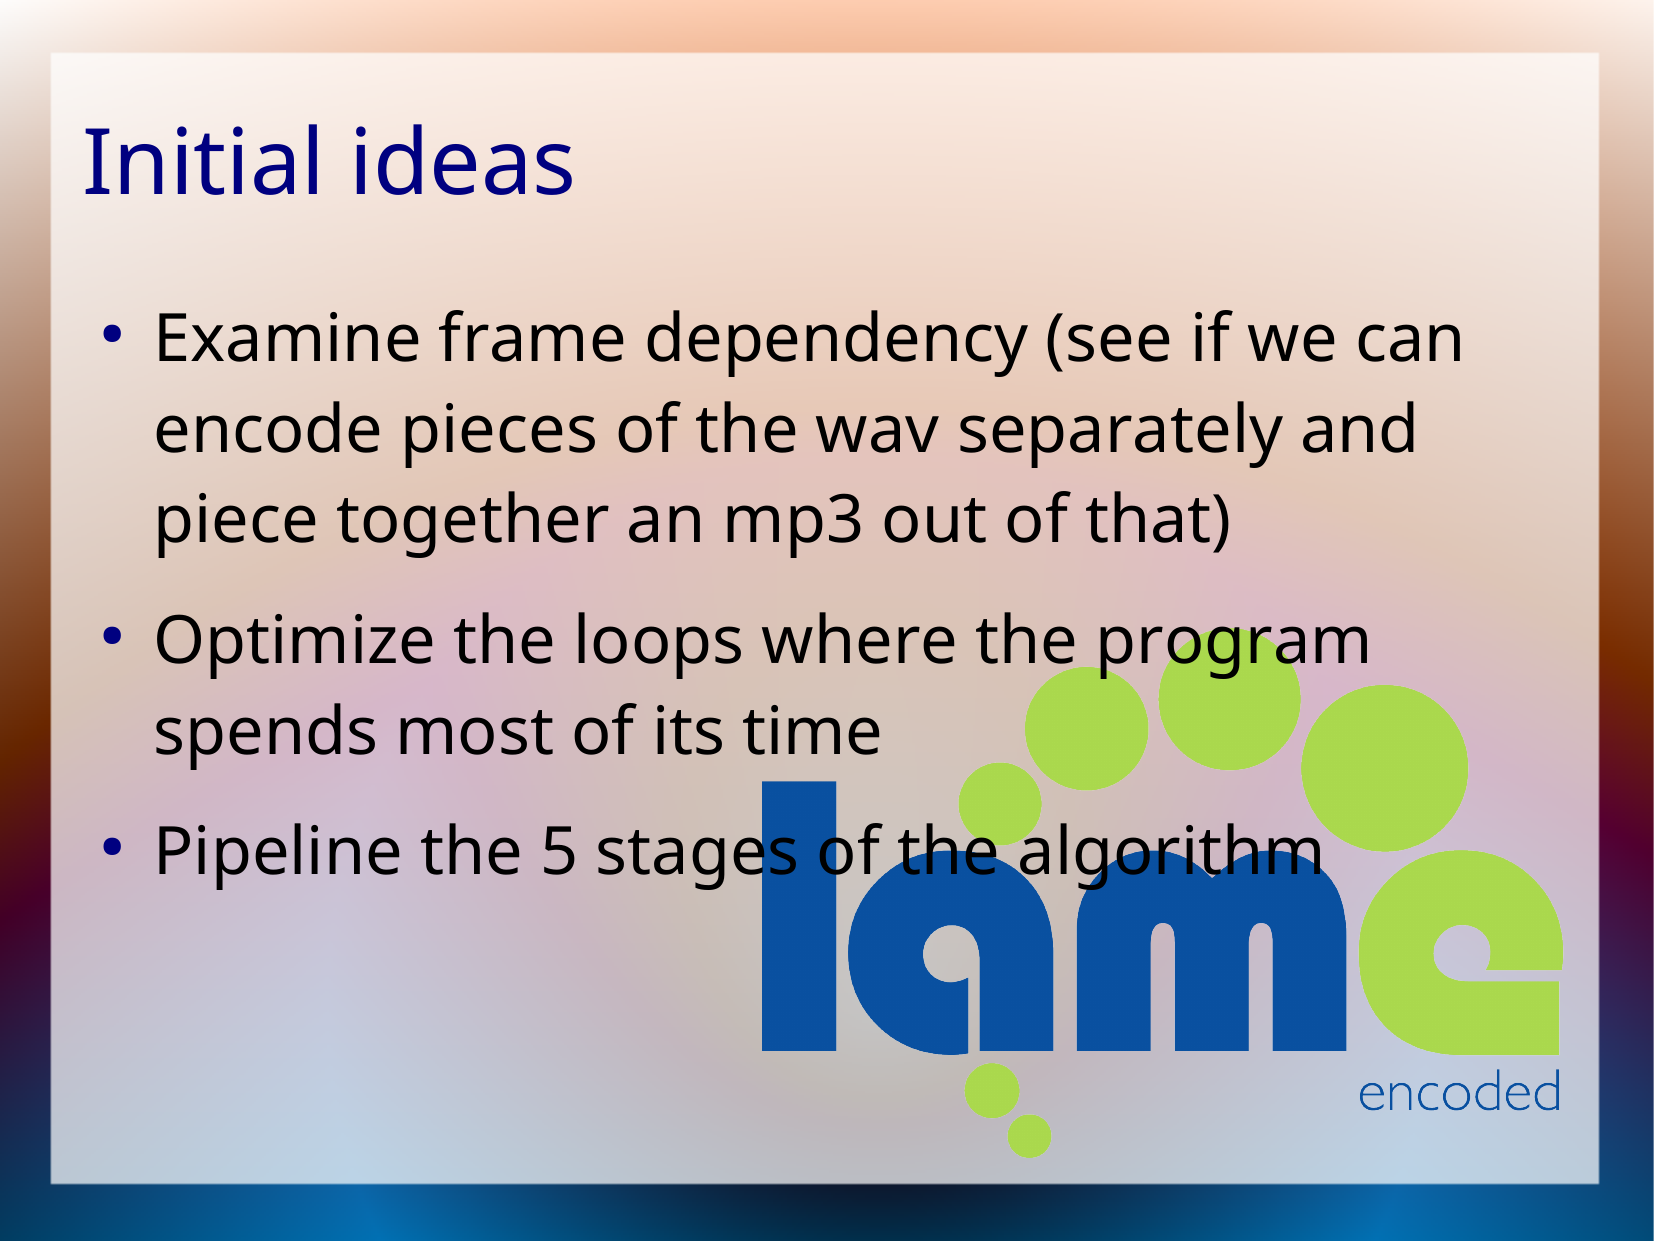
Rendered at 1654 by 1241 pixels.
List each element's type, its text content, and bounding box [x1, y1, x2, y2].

title Initial ideas [82, 62, 1571, 256]
picture [0, 0, 1654, 1241]
list Examine frame dependency (see if we can encode pieces of the wav separately and piece together an mp3 out of that) Optimize the loops where the program spends most of its time Pipeline the 5 stages of the algorithm [82, 290, 1571, 1019]
